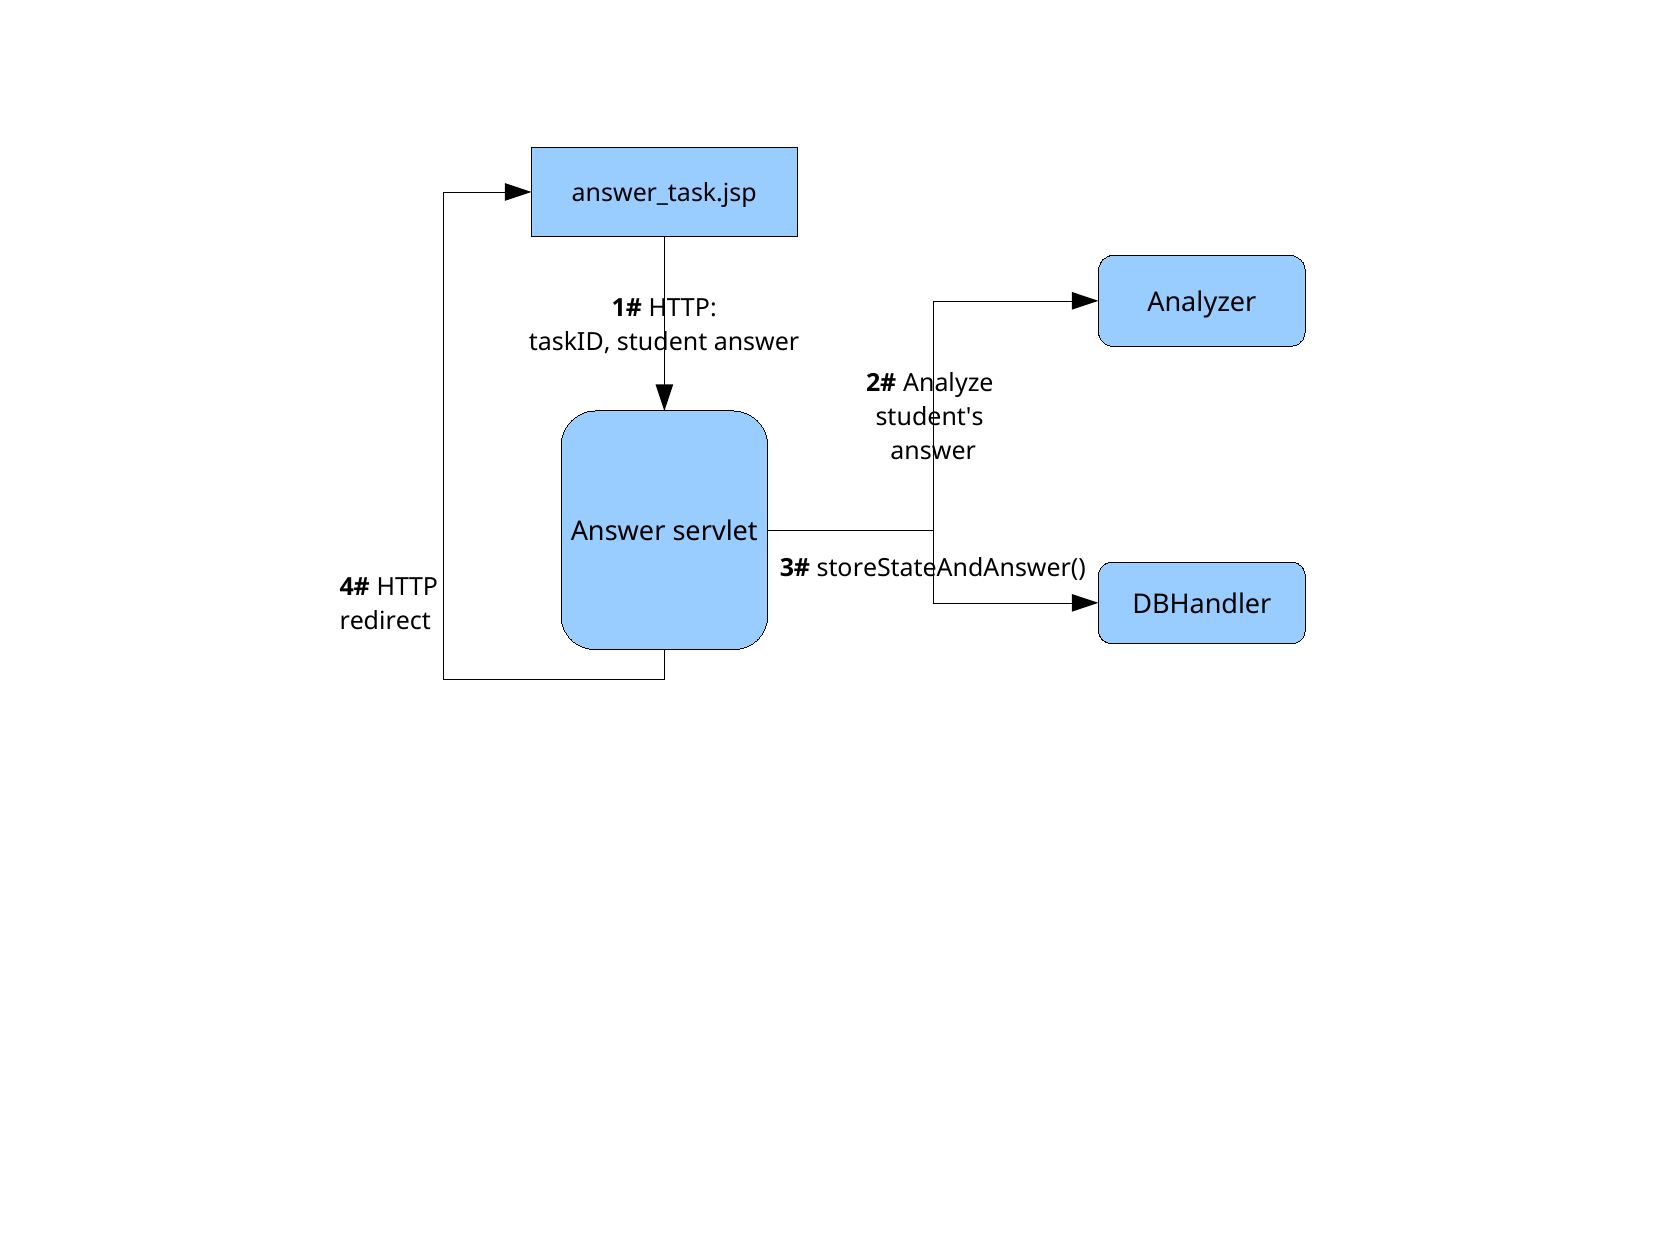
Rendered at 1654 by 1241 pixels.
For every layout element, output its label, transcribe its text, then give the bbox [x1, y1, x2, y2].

text_box DBHandler [1098, 562, 1306, 644]
text_box answer_task.jsp [531, 147, 798, 237]
text_box 4# HTTP redirect [324, 561, 502, 638]
text_box Answer servlet [561, 410, 768, 650]
text_box Analyzer [1098, 255, 1306, 347]
